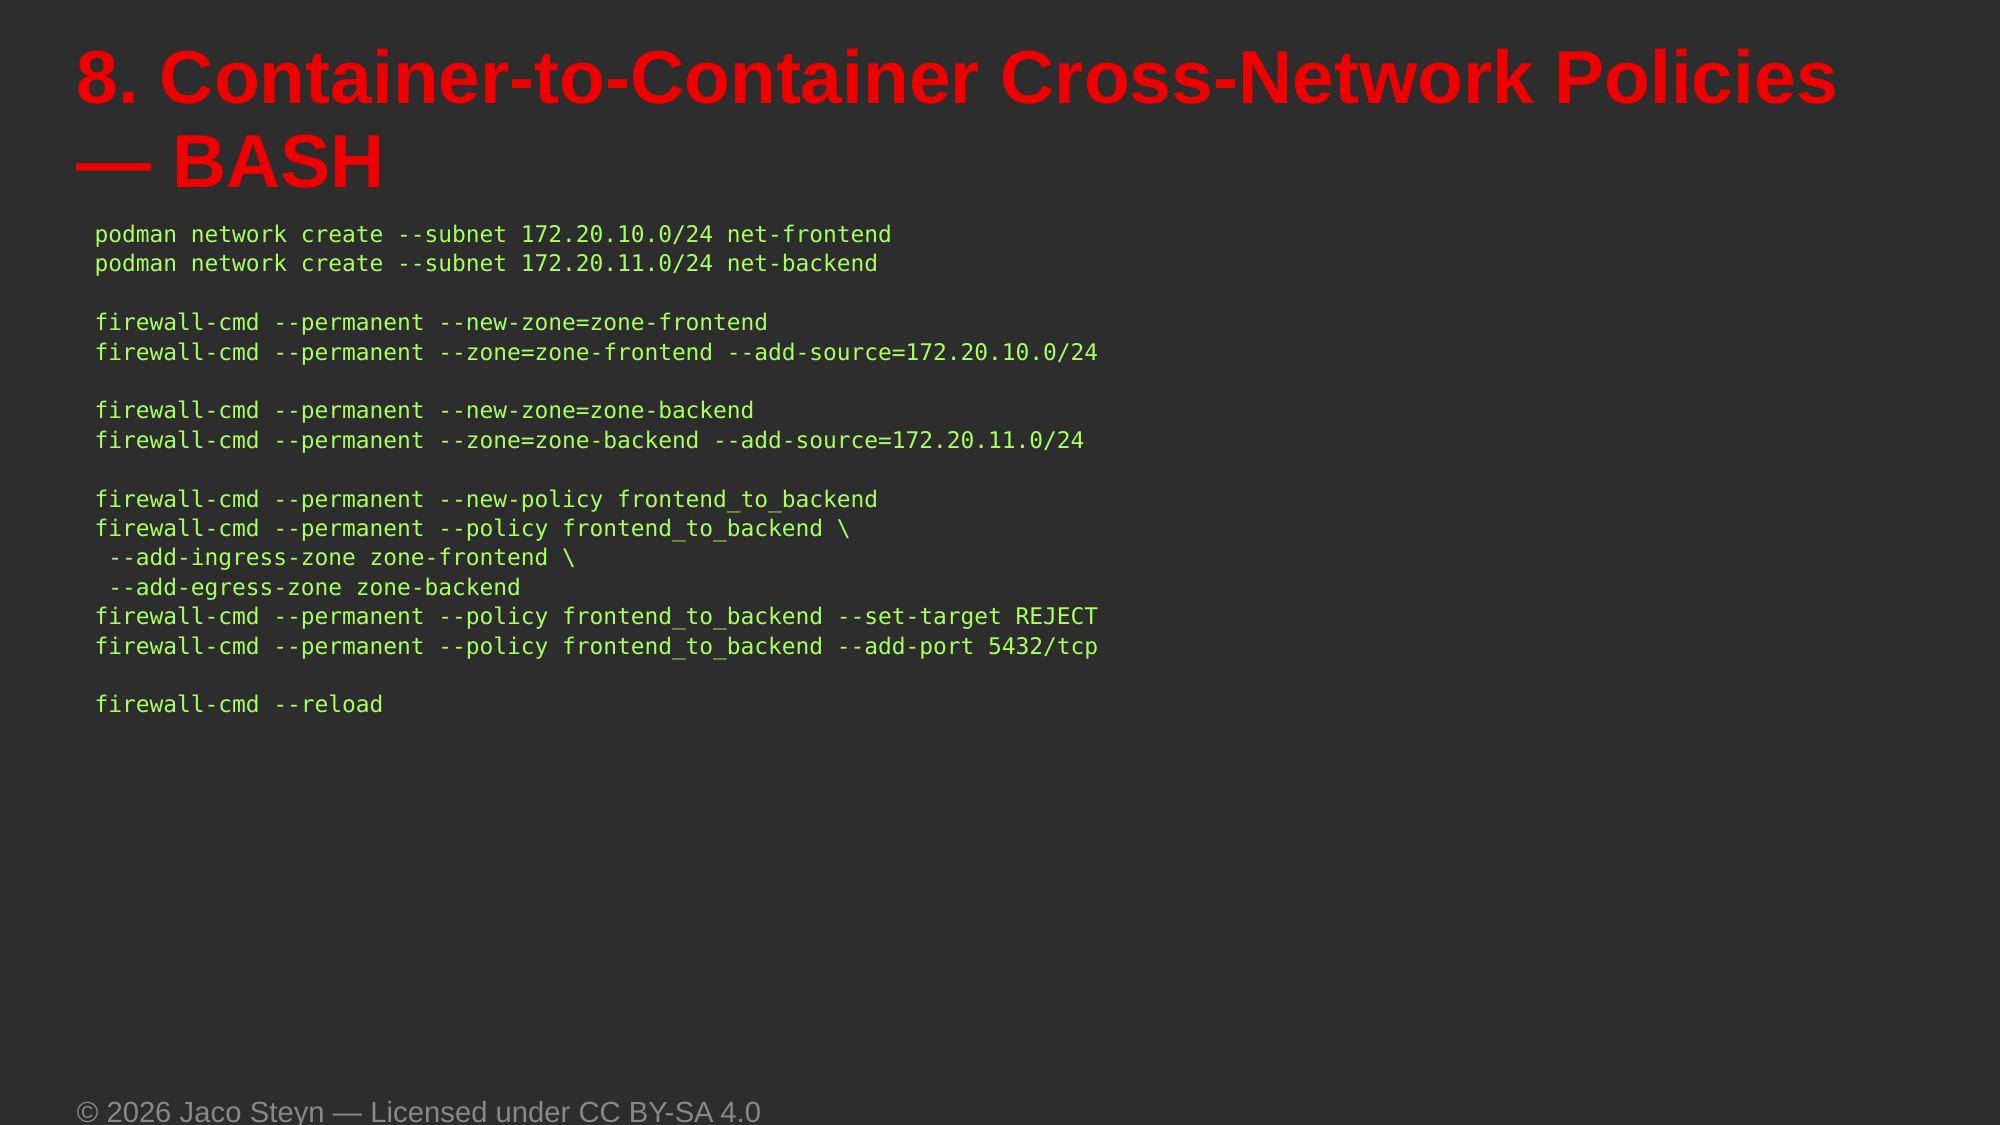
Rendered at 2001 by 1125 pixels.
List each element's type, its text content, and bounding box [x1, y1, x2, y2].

text_box © 2026 Jaco Steyn — Licensed under CC BY-SA 4.0 [59, 1083, 1942, 1120]
text_box podman network create --subnet 172.20.10.0/24 net-frontend podman network create --subnet 172.20.11.0/24 net-backend firewall-cmd --permanent --new-zone=zone-frontend firewall-cmd --permanent --zone=zone-frontend --add-source=172.20.10.0/24 firewall-cmd --permanent --new-zone=zone-backend firewall-cmd --permanent --zone=zone-backend --add-source=172.20.11.0/24 firewall-cmd --permanent --new-policy frontend_to_backend firewall-cmd --permanent --policy frontend_to_backend \ --add-ingress-zone zone-frontend \ --add-egress-zone zone-backend firewall-cmd --permanent --policy frontend_to_backend --set-target REJECT firewall-cmd --permanent --policy frontend_to_backend --add-port 5432/tcp firewall-cmd --reload [59, 194, 1942, 1052]
text_box 8. Container-to-Container Cross-Network Policies — BASH [59, 23, 1942, 178]
